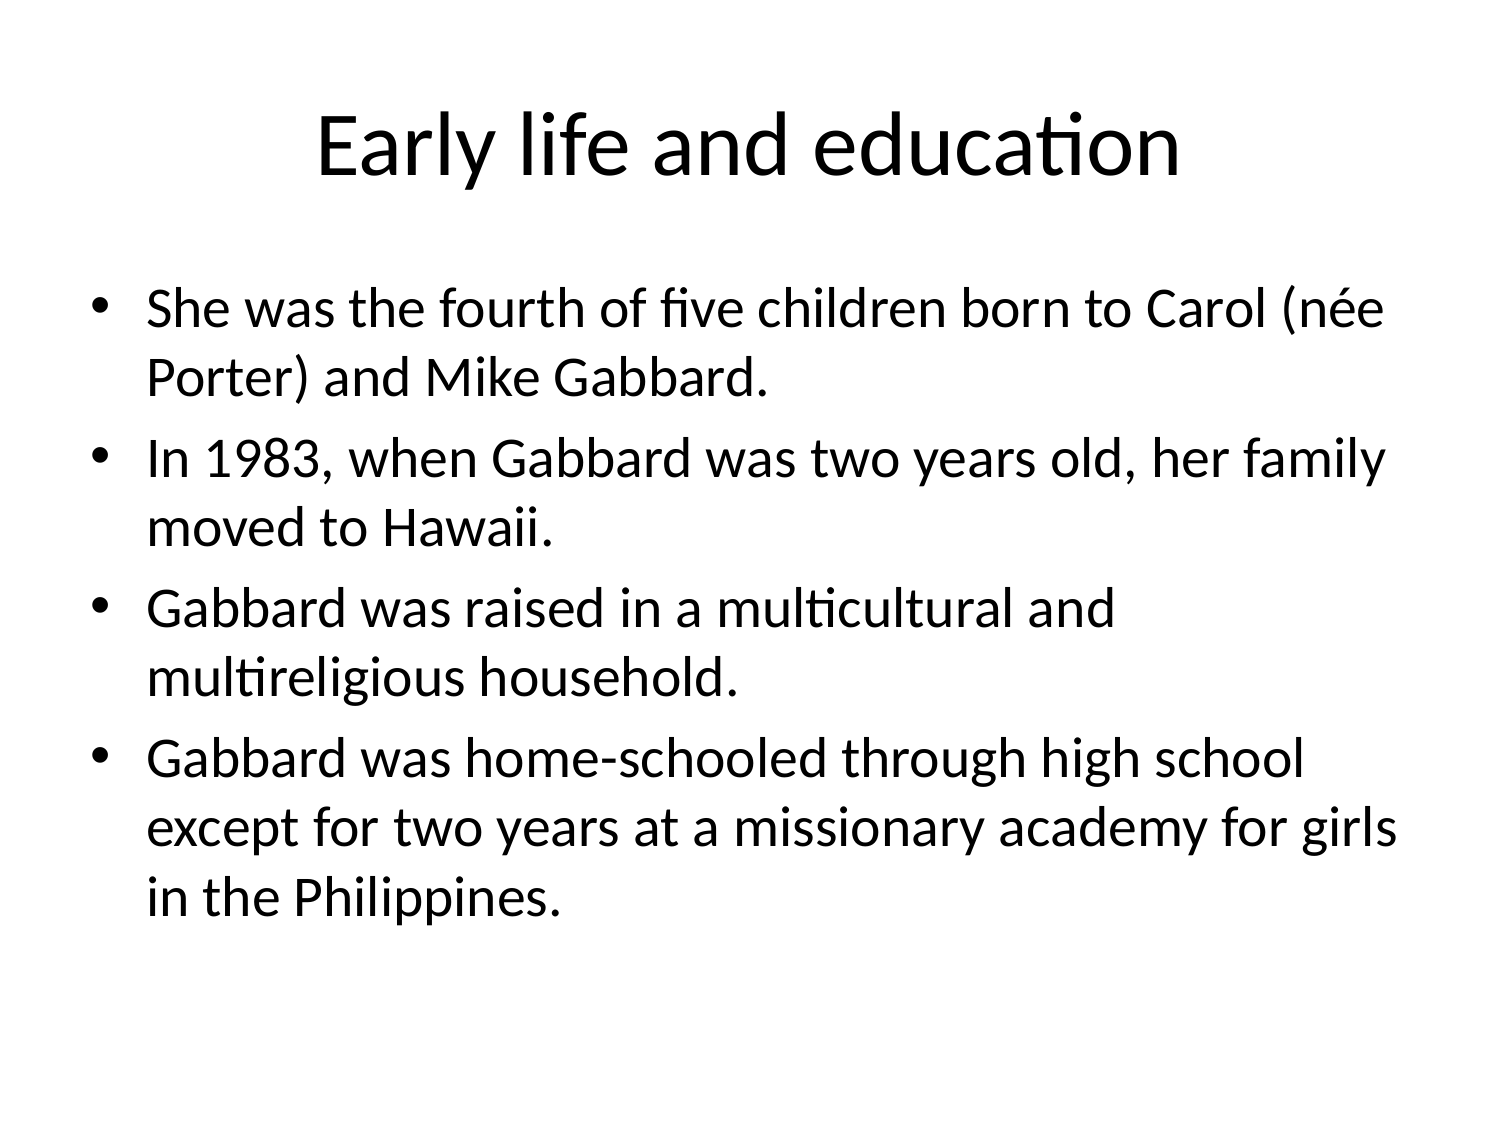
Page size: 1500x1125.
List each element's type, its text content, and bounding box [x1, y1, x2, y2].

title Early life and education [75, 45, 1425, 233]
list She was the fourth of five children born to Carol (née Porter) and Mike Gabbard. In 1983, when Gabbard was two years old, her family moved to Hawaii. Gabbard was raised in a multicultural and multireligious household. Gabbard was home-schooled through high school except for two years at a missionary academy for girls in the Philippines. [75, 262, 1425, 1005]
